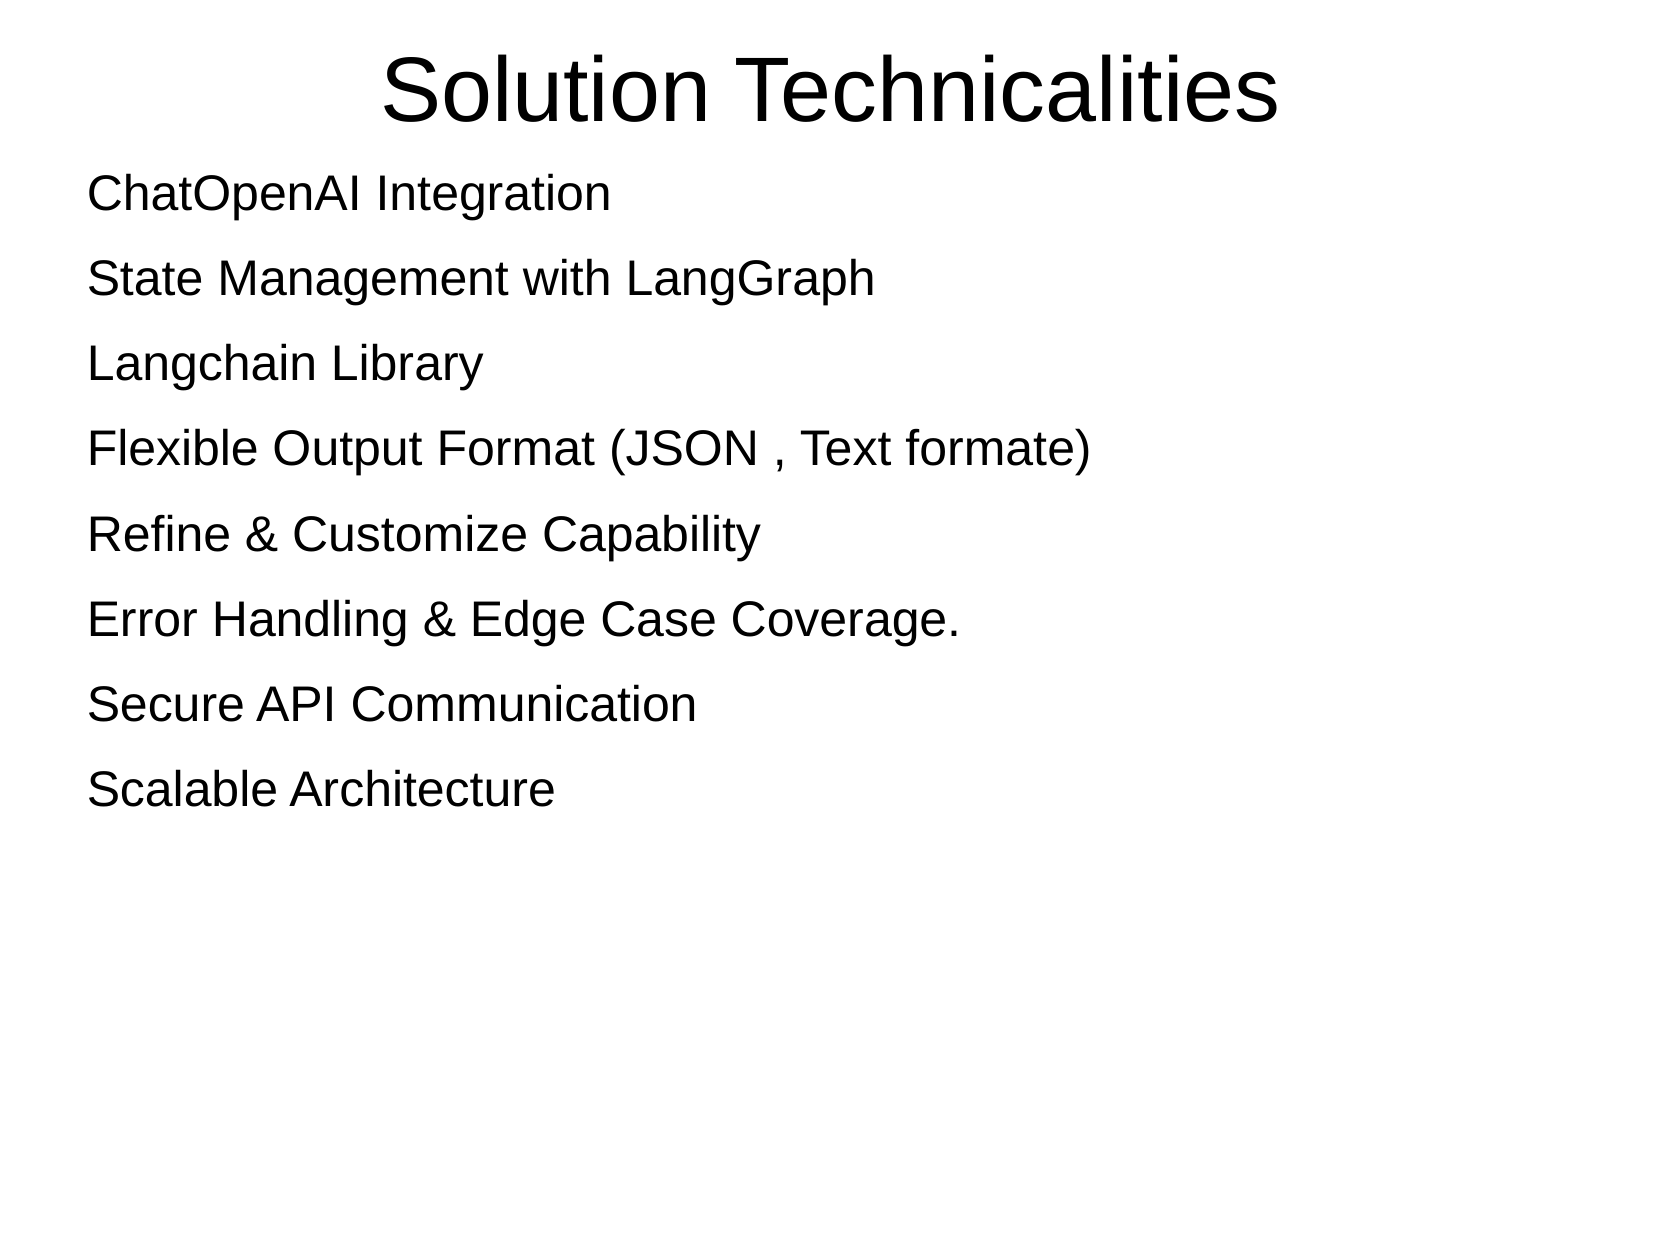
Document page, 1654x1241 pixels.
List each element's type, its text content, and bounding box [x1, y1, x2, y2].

list ChatOpenAI Integration State Management with LangGraph Langchain Library Flexible Output Format (JSON , Text formate) Refine & Customize Capability Error Handling & Edge Case Coverage. Secure API Communication Scalable Architecture [86, 165, 1576, 1064]
title Solution Technicalities [86, 15, 1576, 165]
